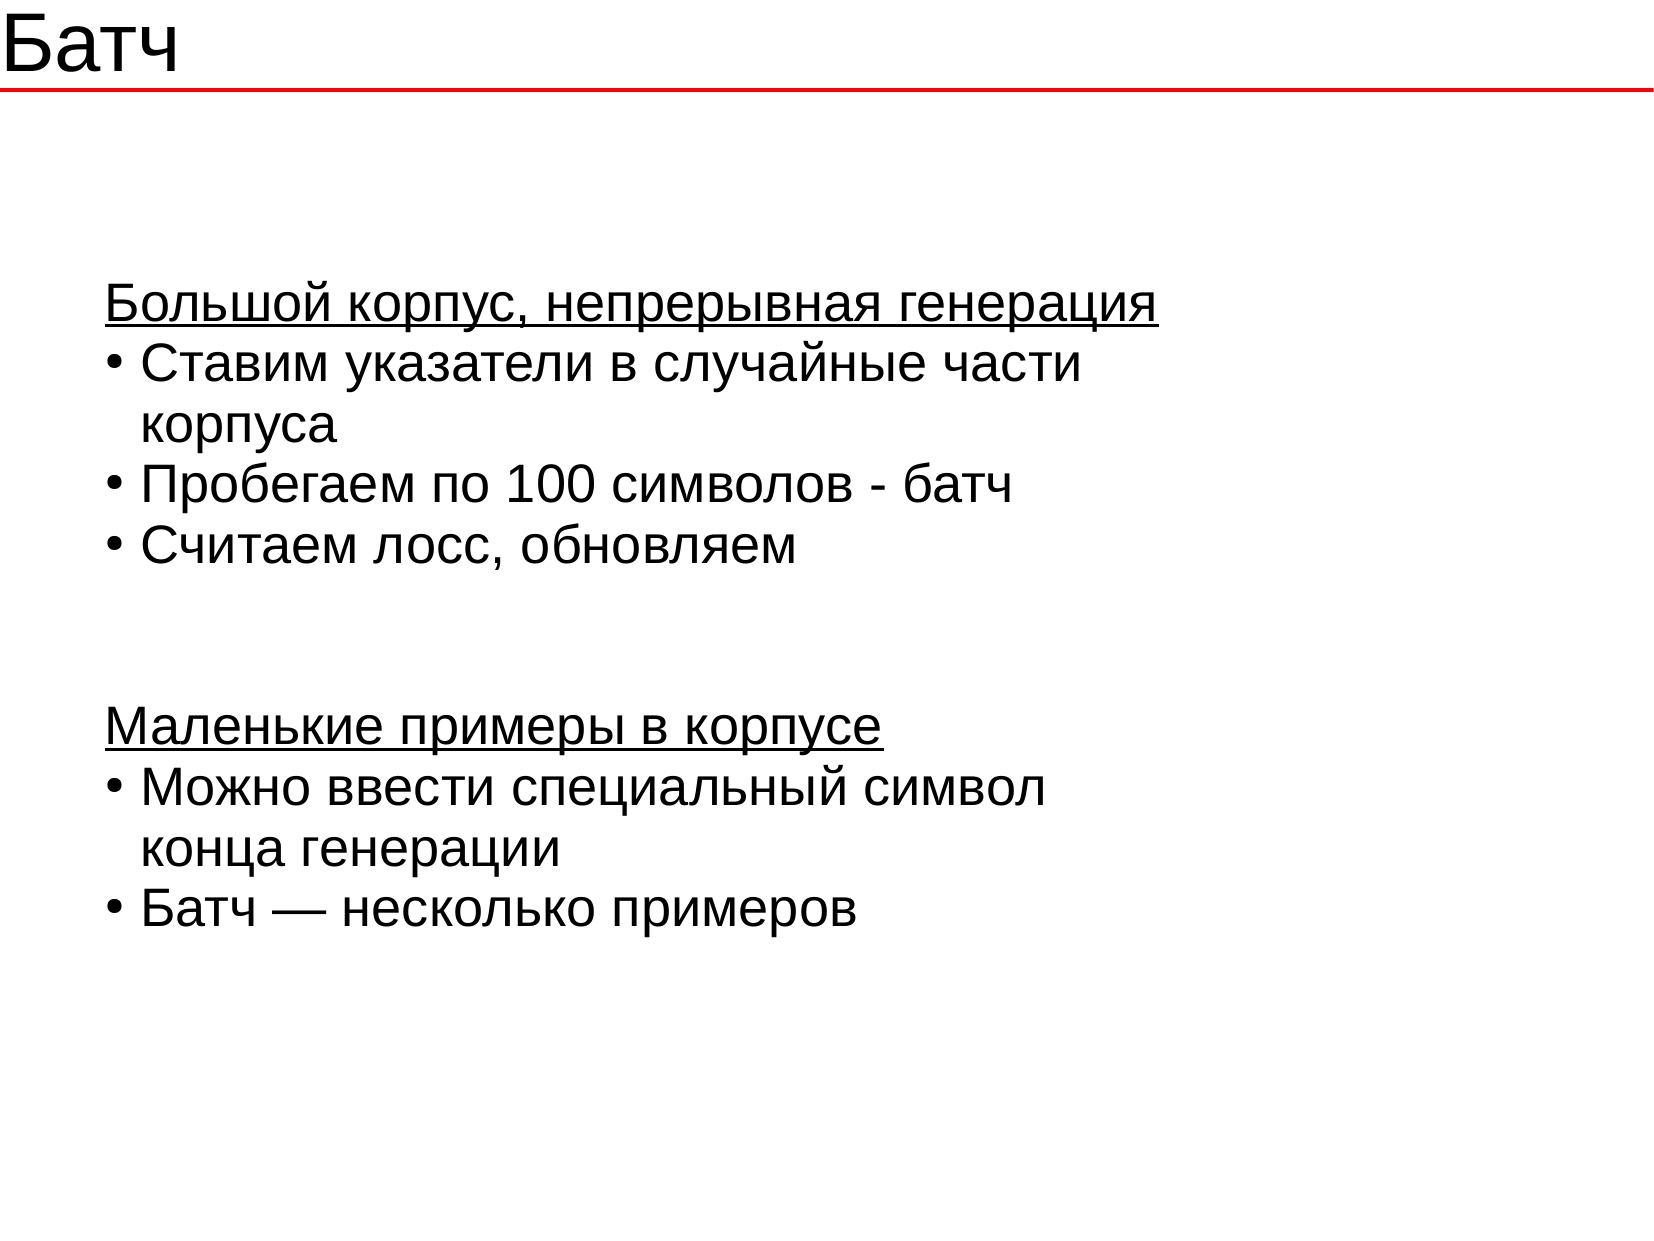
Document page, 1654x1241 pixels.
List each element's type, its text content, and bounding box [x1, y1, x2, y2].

title Батч [0, 0, 1489, 90]
text_box Большой корпус, непрерывная генерация Ставим указатели в случайные части корпуса Пробегаем по 100 символов - батч Считаем лосс, обновляем Маленькие примеры в корпусе Можно ввести специальный символ конца генерации Батч — несколько примеров [90, 264, 1216, 946]
